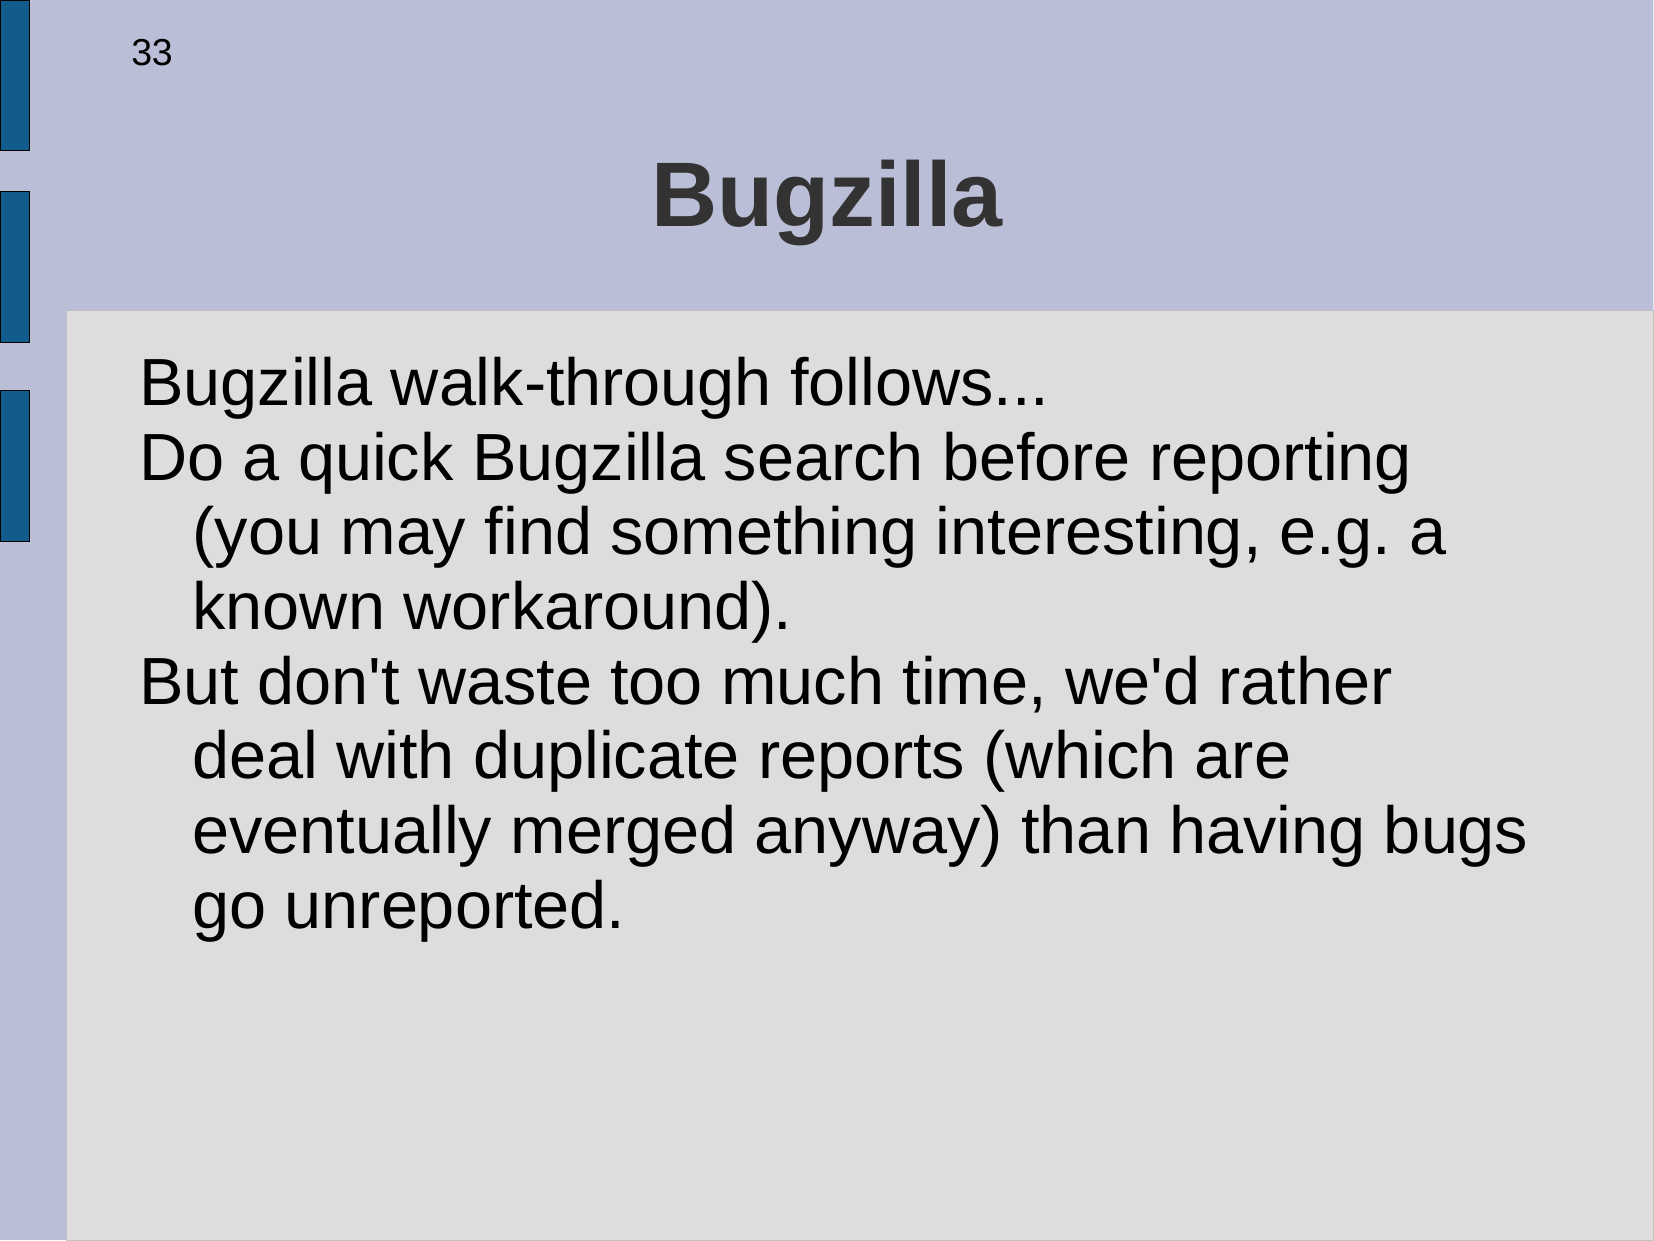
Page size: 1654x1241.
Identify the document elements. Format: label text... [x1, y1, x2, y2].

list Bugzilla walk-through follows... Do a quick Bugzilla search before reporting (you may find something interesting, e.g. a known workaround). But don't waste too much time, we'd rather deal with duplicate reports (which are eventually merged anyway) than having bugs go unreported. [121, 344, 1534, 1127]
title Bugzilla [121, 91, 1534, 299]
text_box <number> [155, 23, 279, 97]
